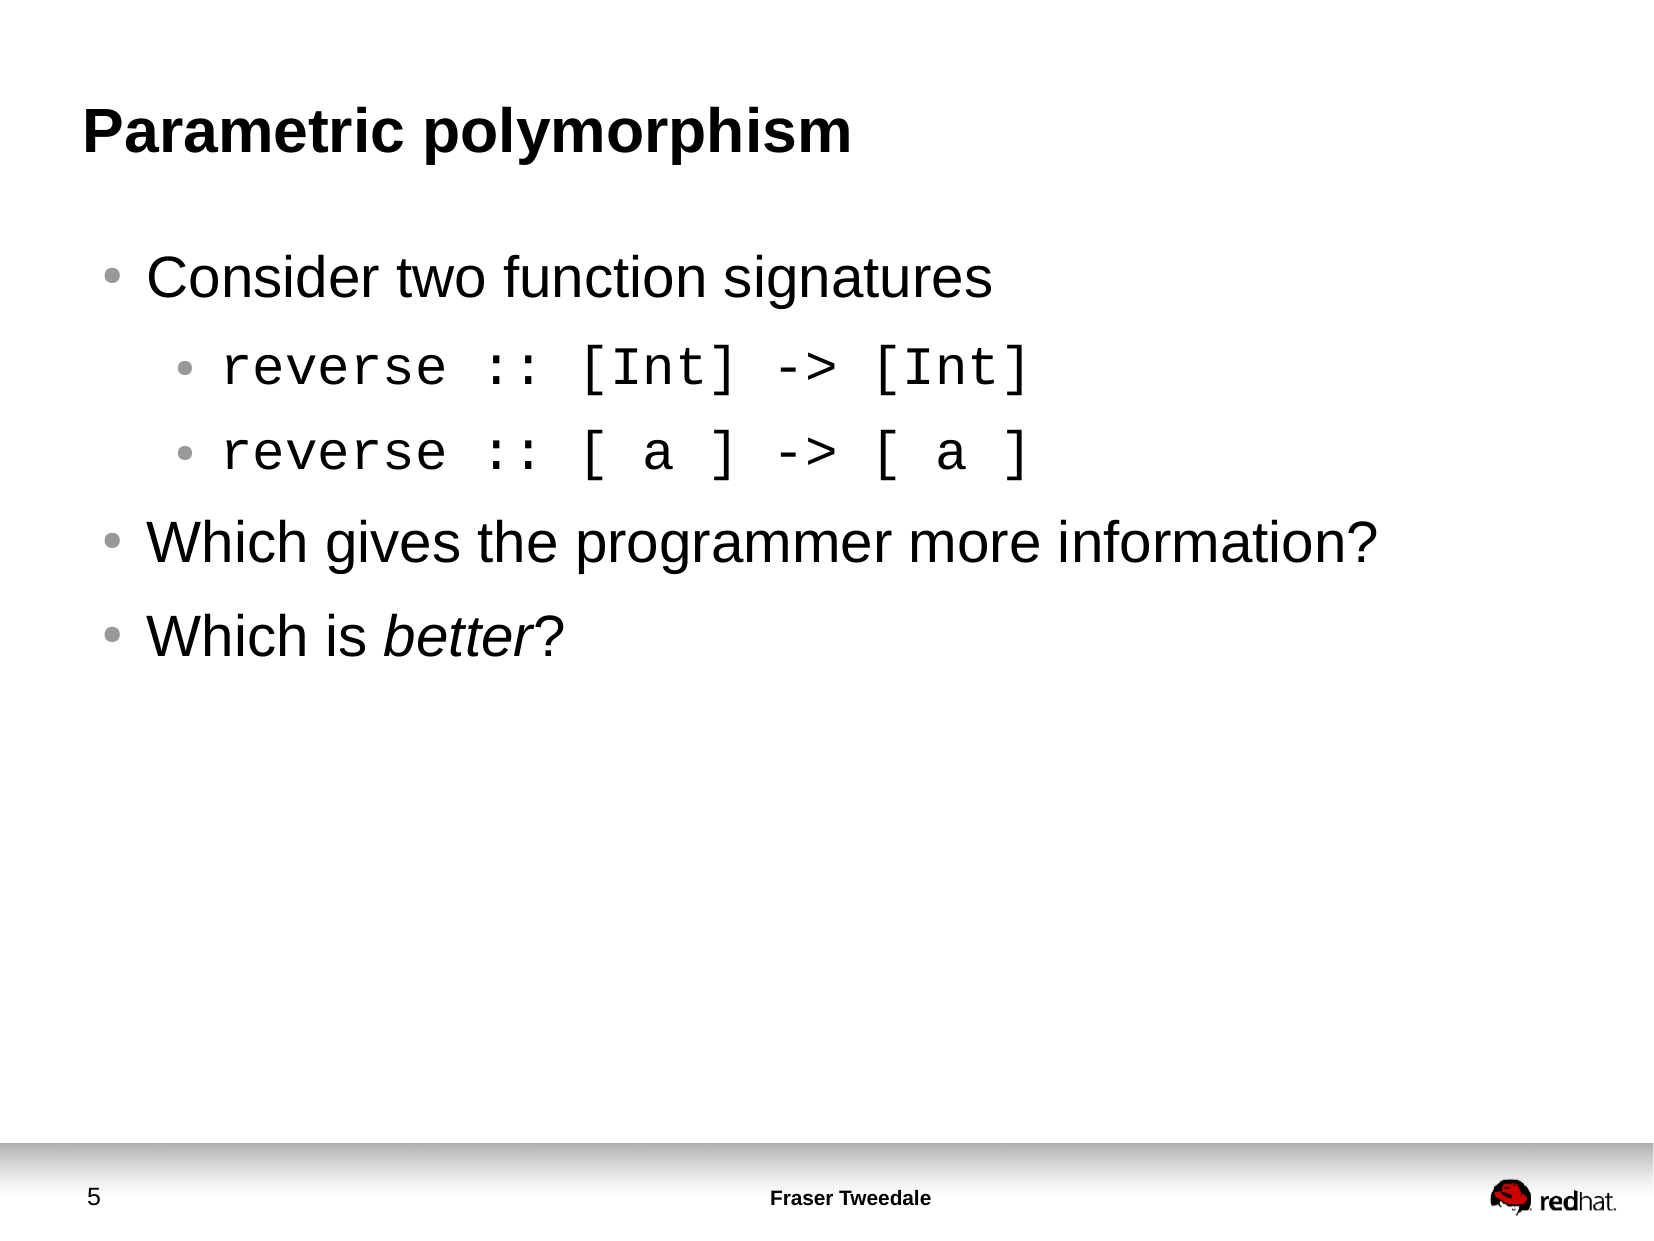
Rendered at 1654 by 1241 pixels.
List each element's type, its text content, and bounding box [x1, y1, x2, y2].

picture [0, 1143, 1654, 1241]
title Parametric polymorphism [82, 37, 1571, 226]
list Consider two function signatures reverse :: [Int] -> [Int] reverse :: [ a ] -> [ a ] Which gives the programmer more information? Which is better? [86, 244, 1576, 1039]
